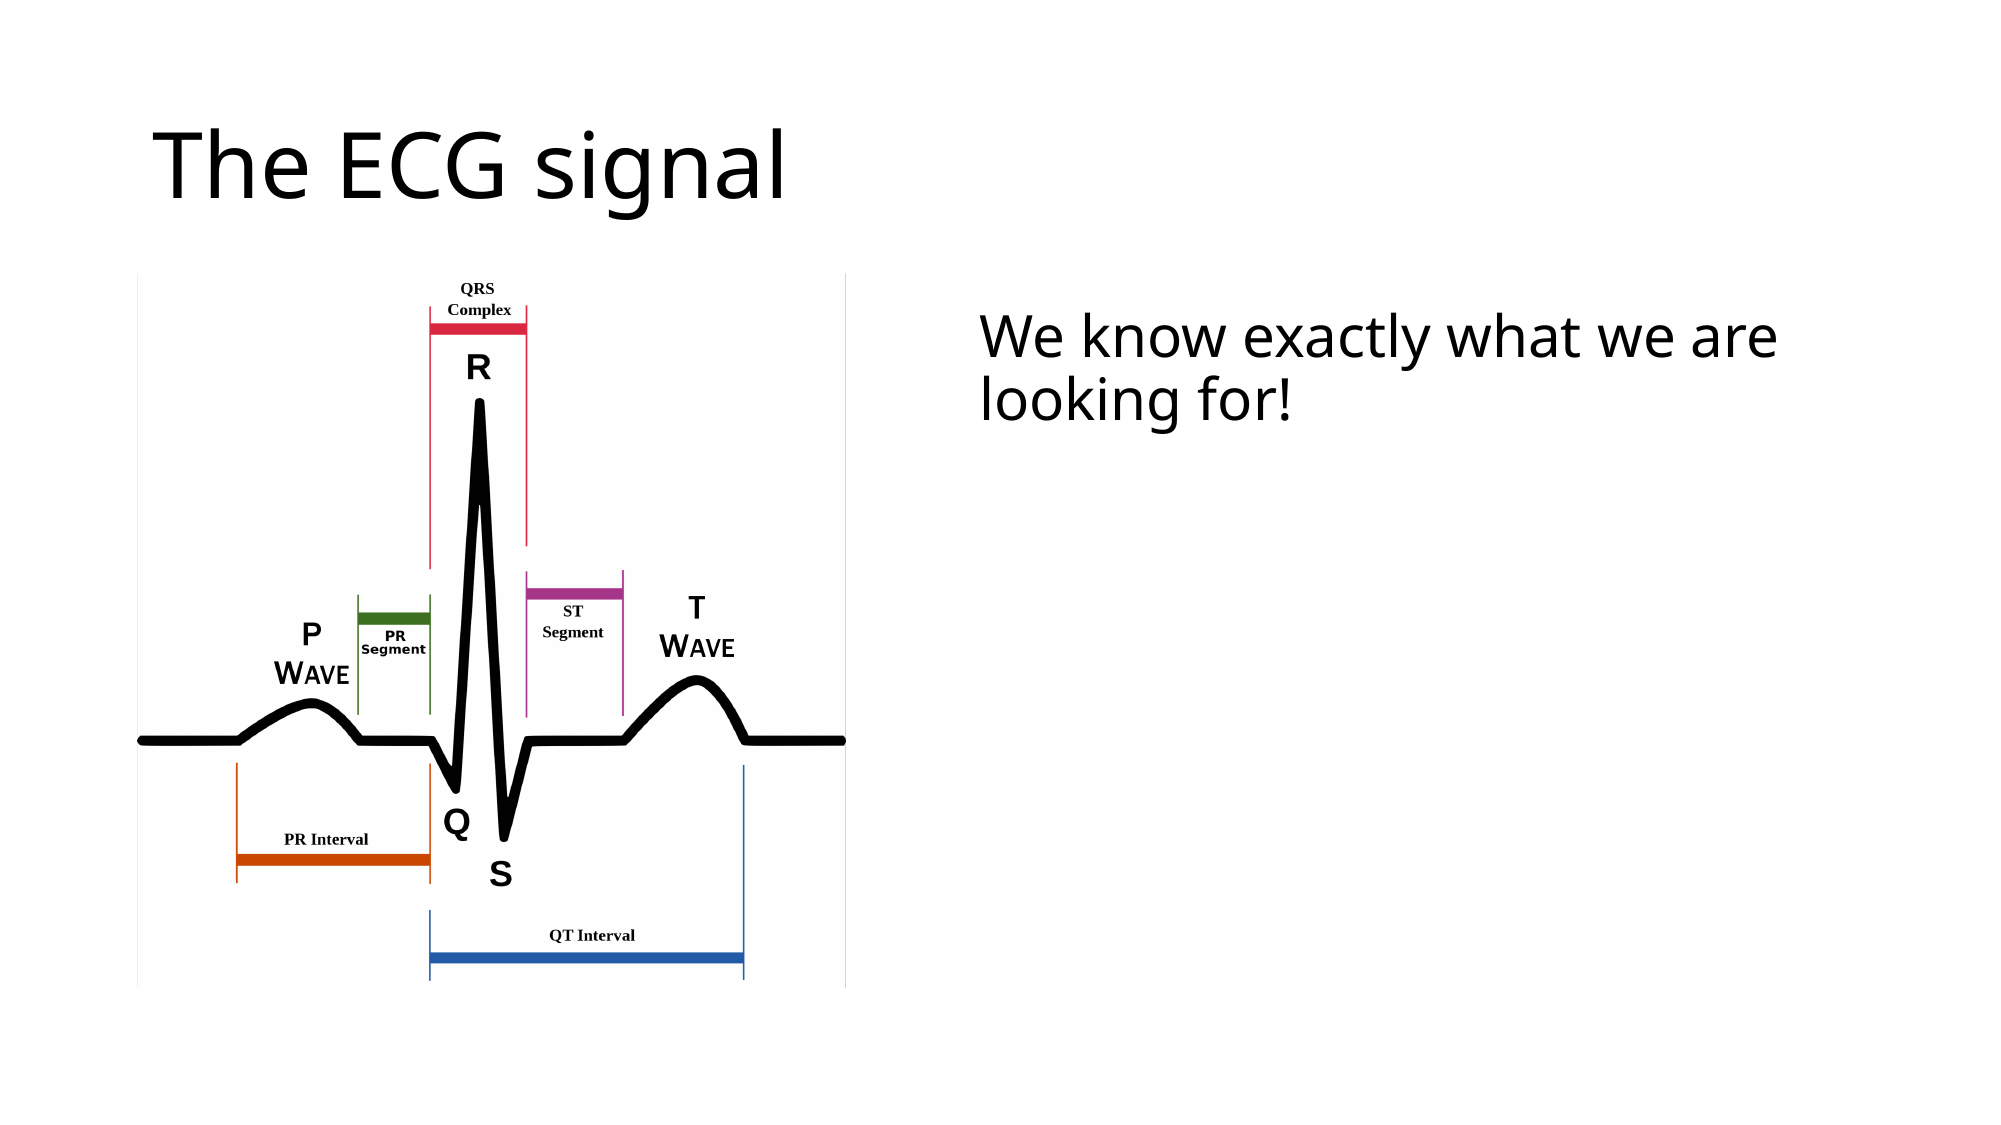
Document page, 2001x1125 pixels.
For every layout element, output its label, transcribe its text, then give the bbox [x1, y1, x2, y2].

picture [137, 273, 846, 988]
list We know exactly what we are looking for! [964, 299, 1863, 1014]
title The ECG signal [137, 59, 1863, 278]
